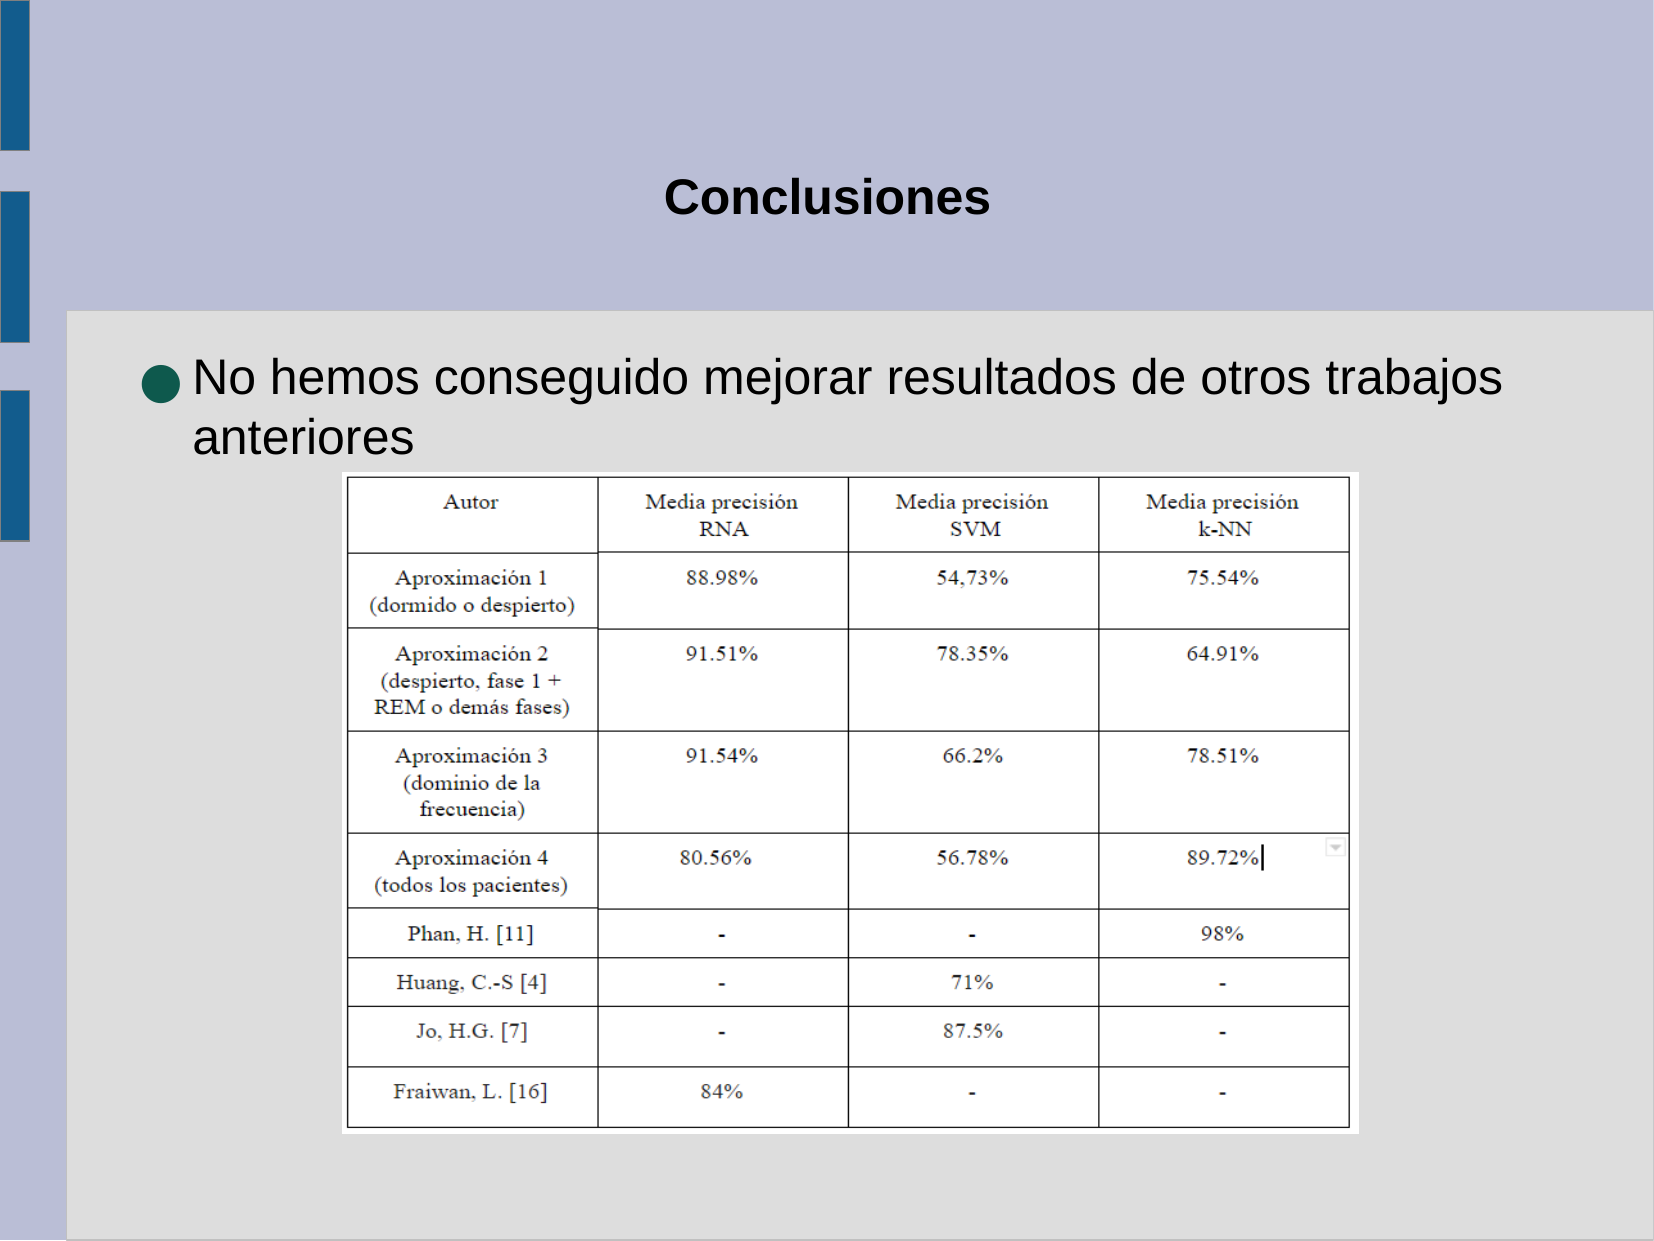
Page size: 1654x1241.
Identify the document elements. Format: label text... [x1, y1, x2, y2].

text_box Conclusiones [121, 91, 1534, 299]
picture [342, 472, 1359, 1134]
text_box No hemos conseguido mejorar resultados de otros trabajos anteriores [121, 344, 1559, 1126]
